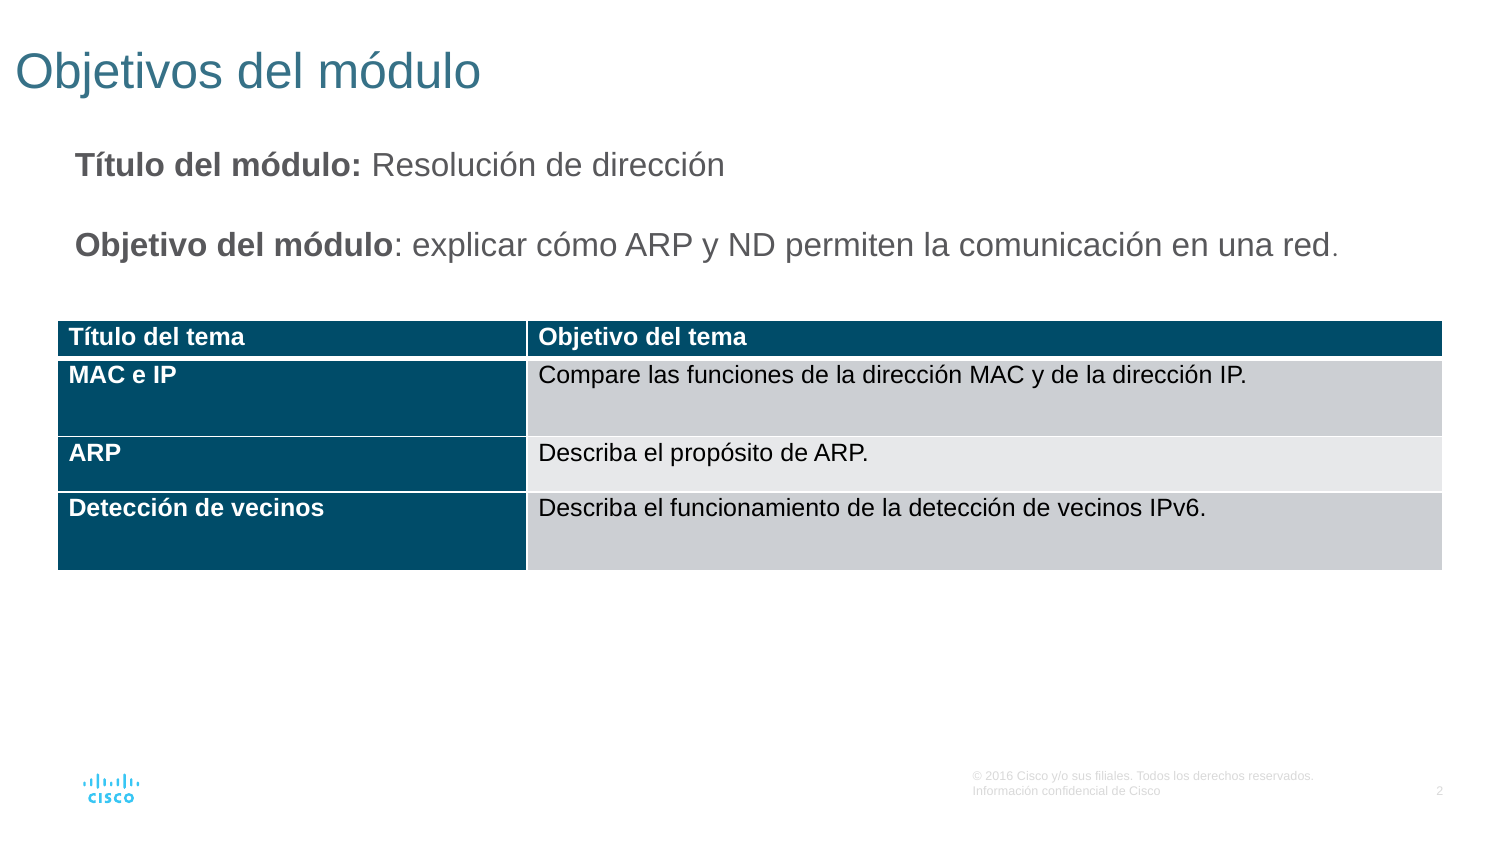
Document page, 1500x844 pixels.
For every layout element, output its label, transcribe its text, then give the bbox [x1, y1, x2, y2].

text_box Título del módulo: Resolución de dirección Objetivo del módulo: explicar cómo ARP y ND permiten la comunicación en una red. [59, 135, 1375, 316]
table_cell ⁪ARP [58, 437, 526, 491]
table_cell MAC e IP [58, 361, 526, 436]
table_cell Describa el funcionamiento de la detección de vecinos IPv6. [528, 493, 1442, 570]
title Objetivos del módulo [0, 6, 1500, 131]
table_cell Describa el propósito de ARP. [528, 437, 1442, 491]
table_cell Compare las funciones de la dirección MAC y de la dirección IP. [528, 361, 1442, 436]
table_cell Detección de vecinos [58, 493, 526, 570]
table_header Objetivo del tema [528, 321, 1442, 356]
table_header Título del tema [58, 321, 526, 356]
